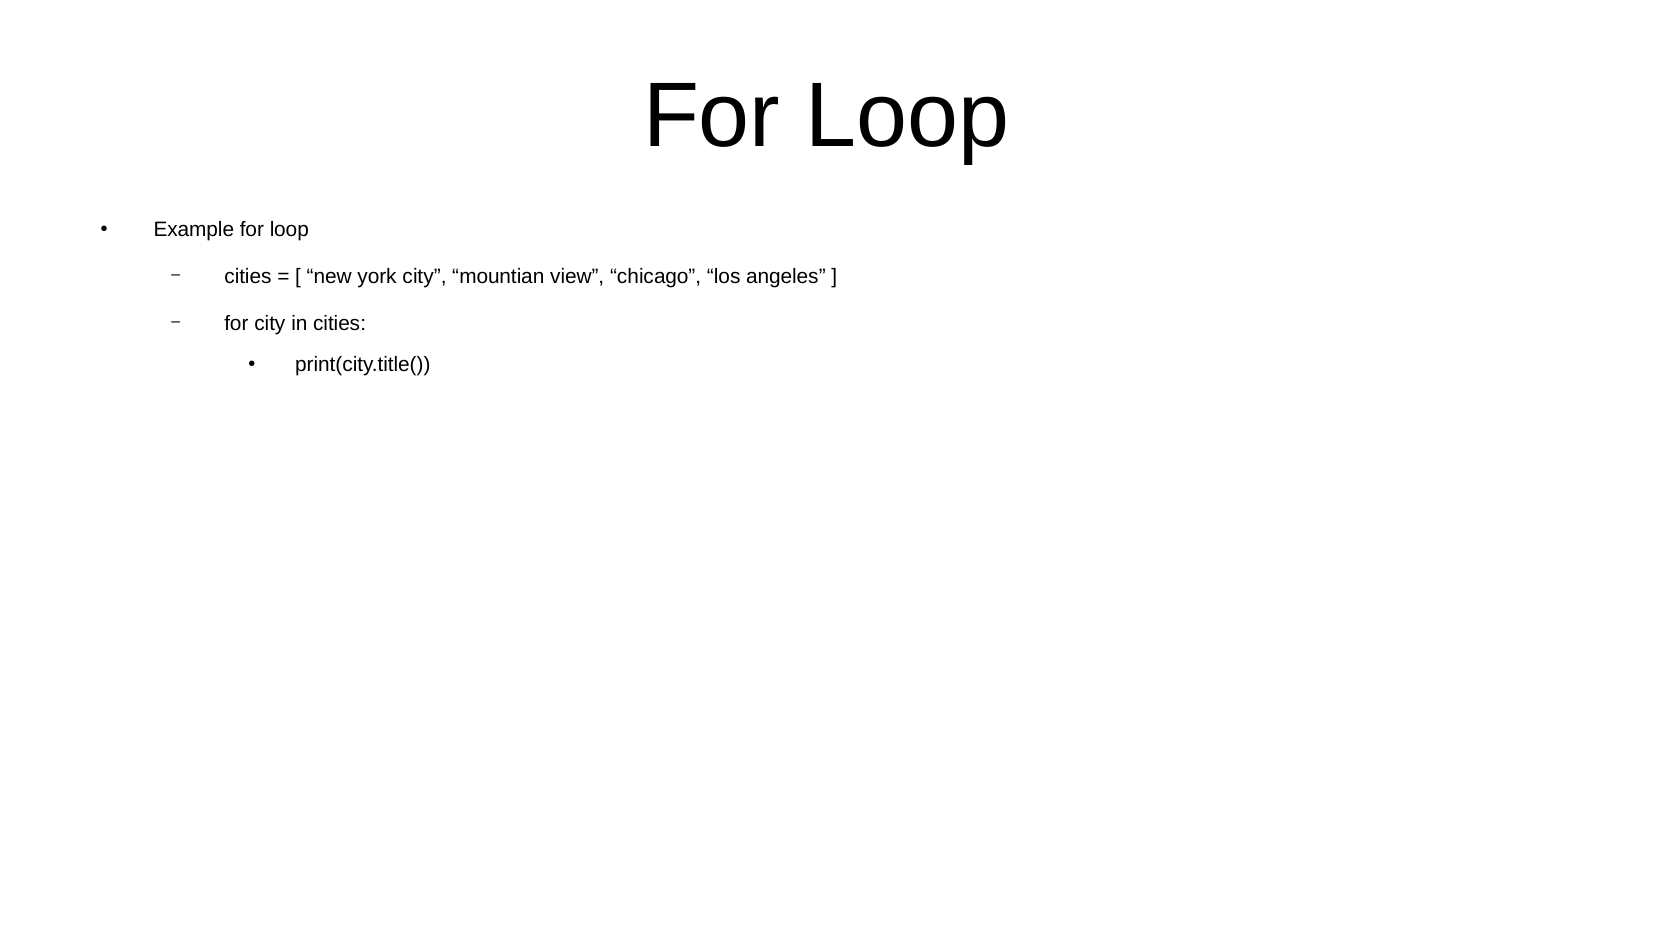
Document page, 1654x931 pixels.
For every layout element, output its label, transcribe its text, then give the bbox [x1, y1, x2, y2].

list Example for loop cities = [ “new york city”, “mountian view”, “chicago”, “los angeles” ] for city in cities: print(city.title()) [82, 217, 1571, 886]
title For Loop [82, 37, 1571, 193]
